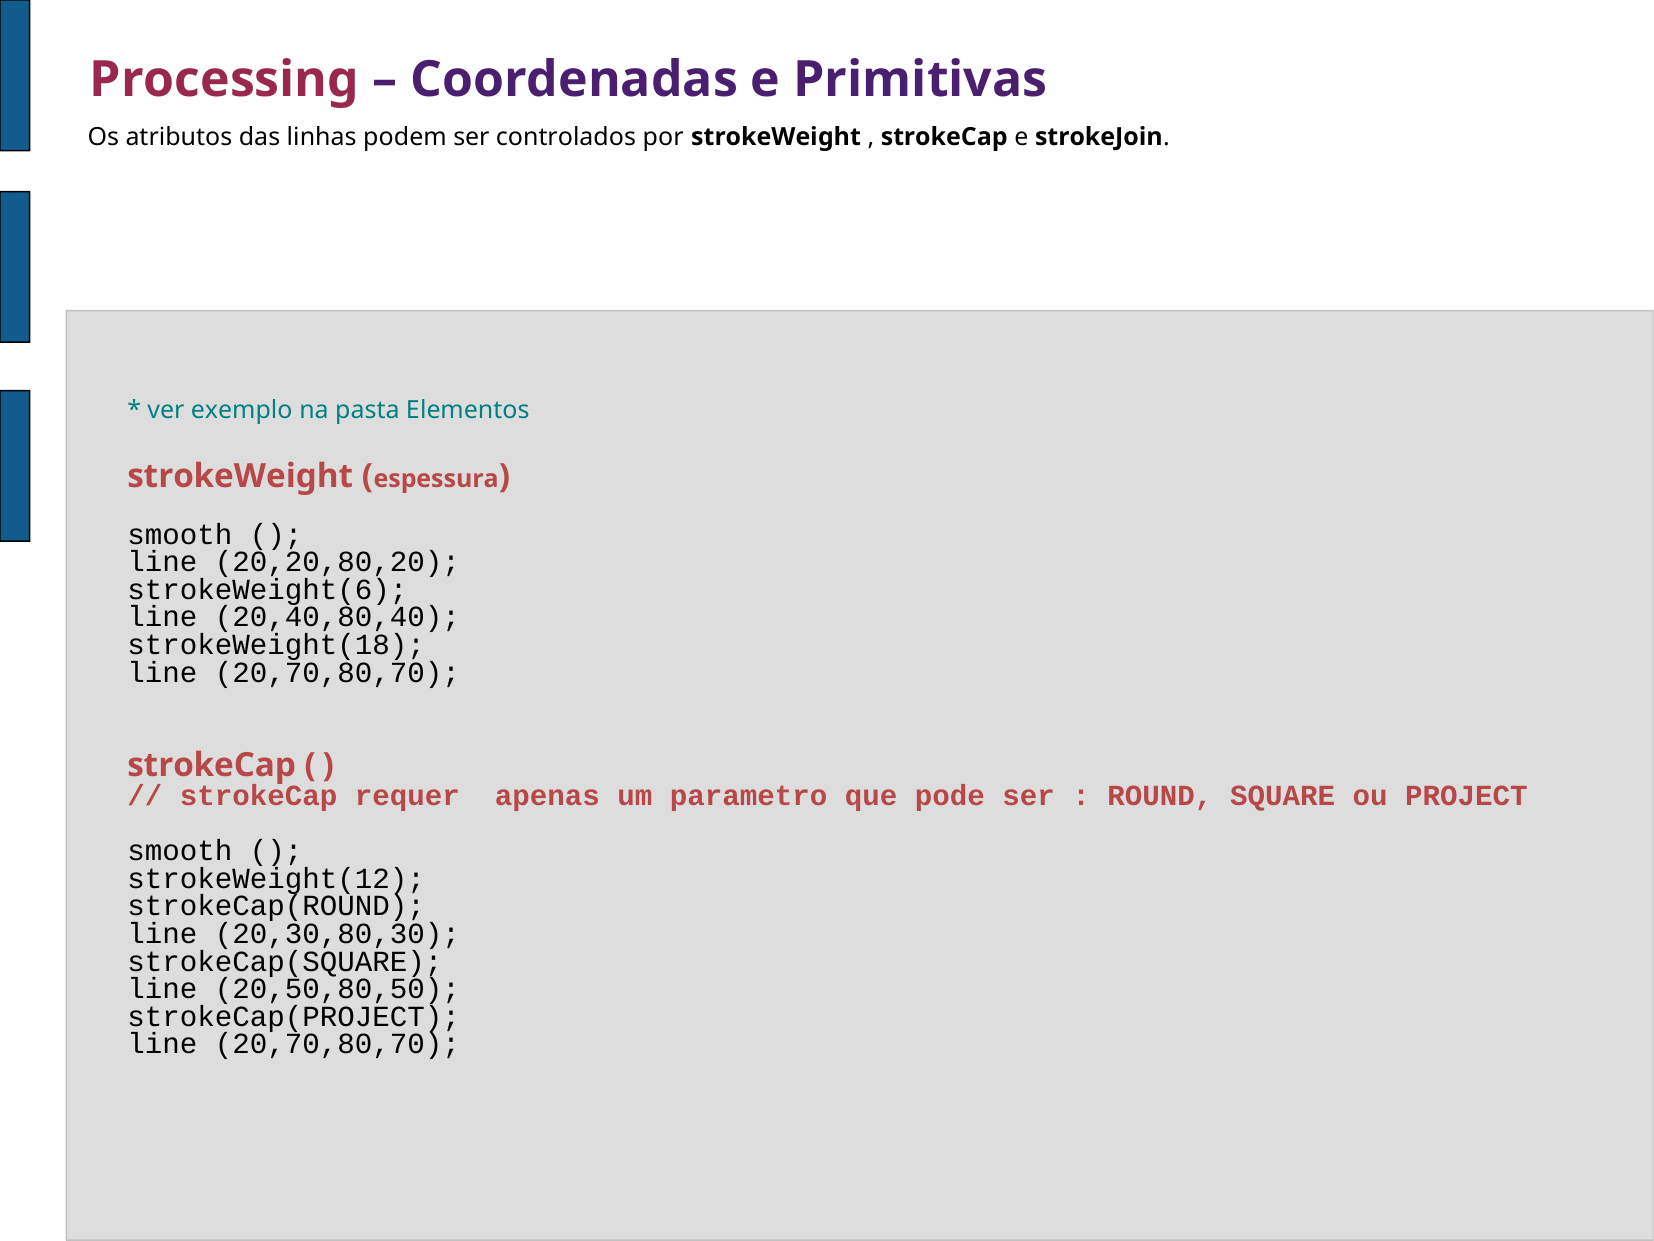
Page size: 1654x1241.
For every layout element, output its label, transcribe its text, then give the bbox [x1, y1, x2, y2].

text_box Os atributos das linhas podem ser controlados por strokeWeight , strokeCap e strokeJoin. [72, 112, 1290, 158]
text_box * ver exemplo na pasta Elementos strokeWeight (espessura) smooth (); line (20,20,80,20); strokeWeight(6); line (20,40,80,40); strokeWeight(18); line (20,70,80,70); strokeCap ( ) // strokeCap requer apenas um parametro que pode ser : ROUND, SQUARE ou PROJECT smooth (); strokeWeight(12); strokeCap(ROUND); line (20,30,80,30); strokeCap(SQUARE); line (20,50,80,50); strokeCap(PROJECT); line (20,70,80,70); [112, 345, 1543, 1111]
text_box Processing – Coordenadas e Primitivas [75, 37, 1351, 113]
